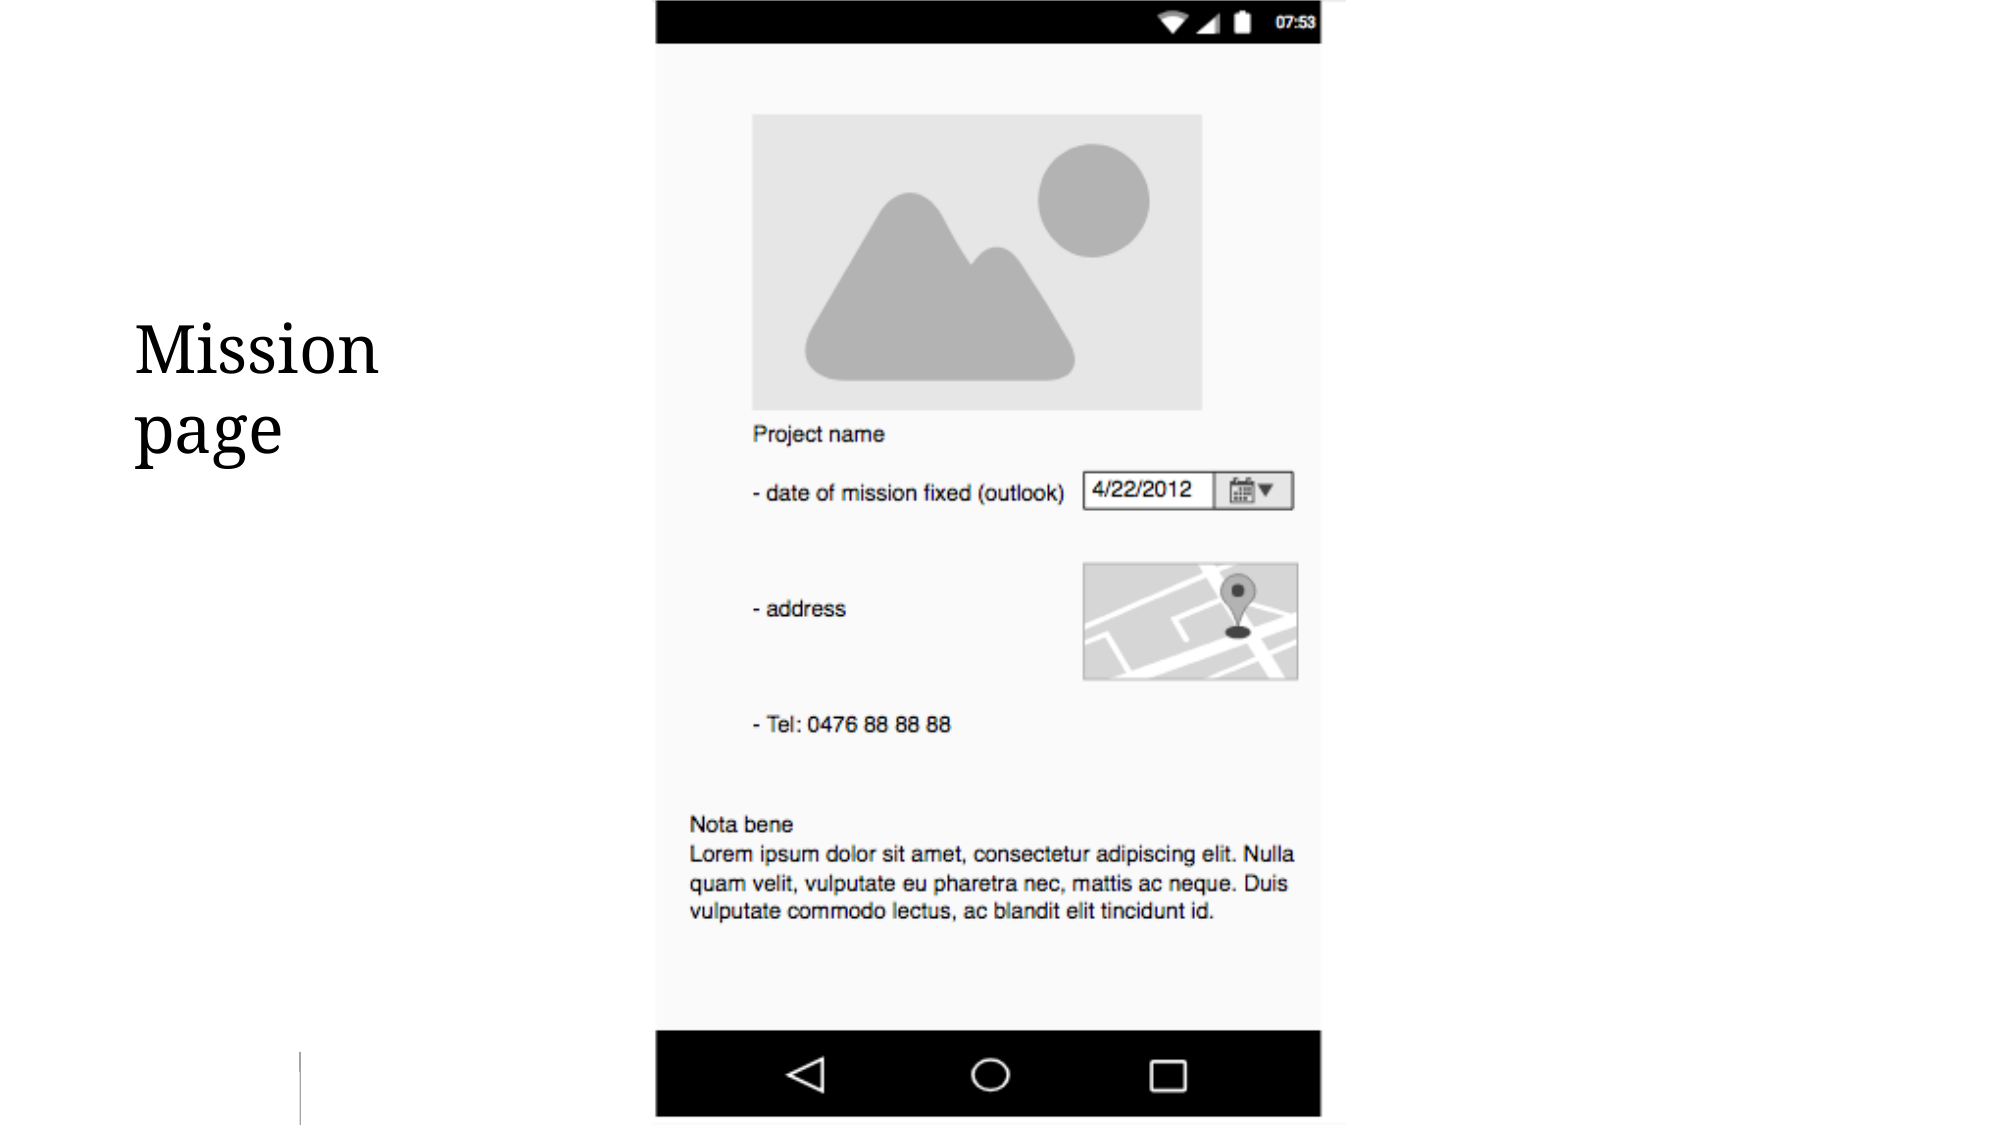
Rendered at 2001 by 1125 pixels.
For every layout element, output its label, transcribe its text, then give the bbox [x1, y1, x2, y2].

text_box Mission page [119, 299, 509, 475]
picture [652, 0, 1346, 1125]
